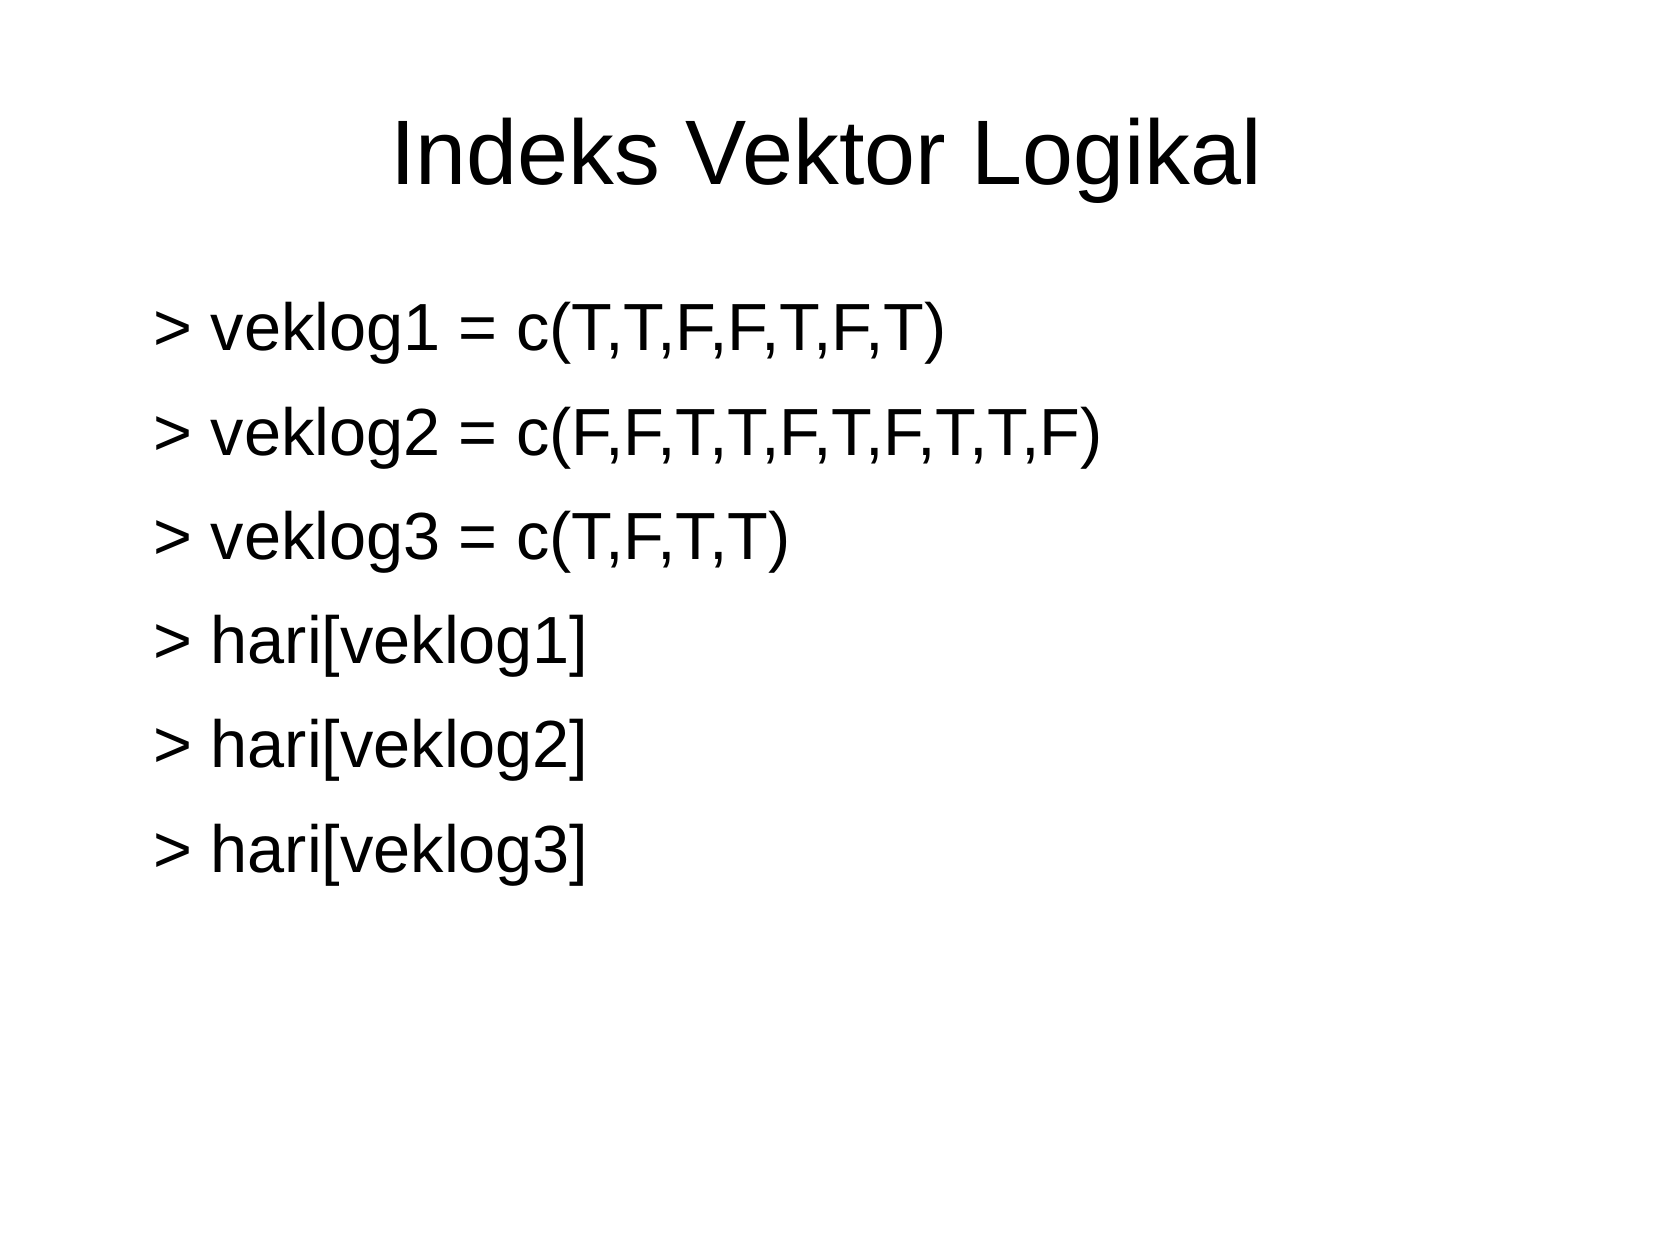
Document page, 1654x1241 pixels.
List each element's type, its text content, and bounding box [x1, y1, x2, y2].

title Indeks Vektor Logikal [82, 49, 1571, 257]
list > veklog1 = c(T,T,F,F,T,F,T) > veklog2 = c(F,F,T,T,F,T,F,T,T,F) > veklog3 = c(T,F,T,T) > hari[veklog1] > hari[veklog2] > hari[veklog3] [82, 290, 1571, 1010]
